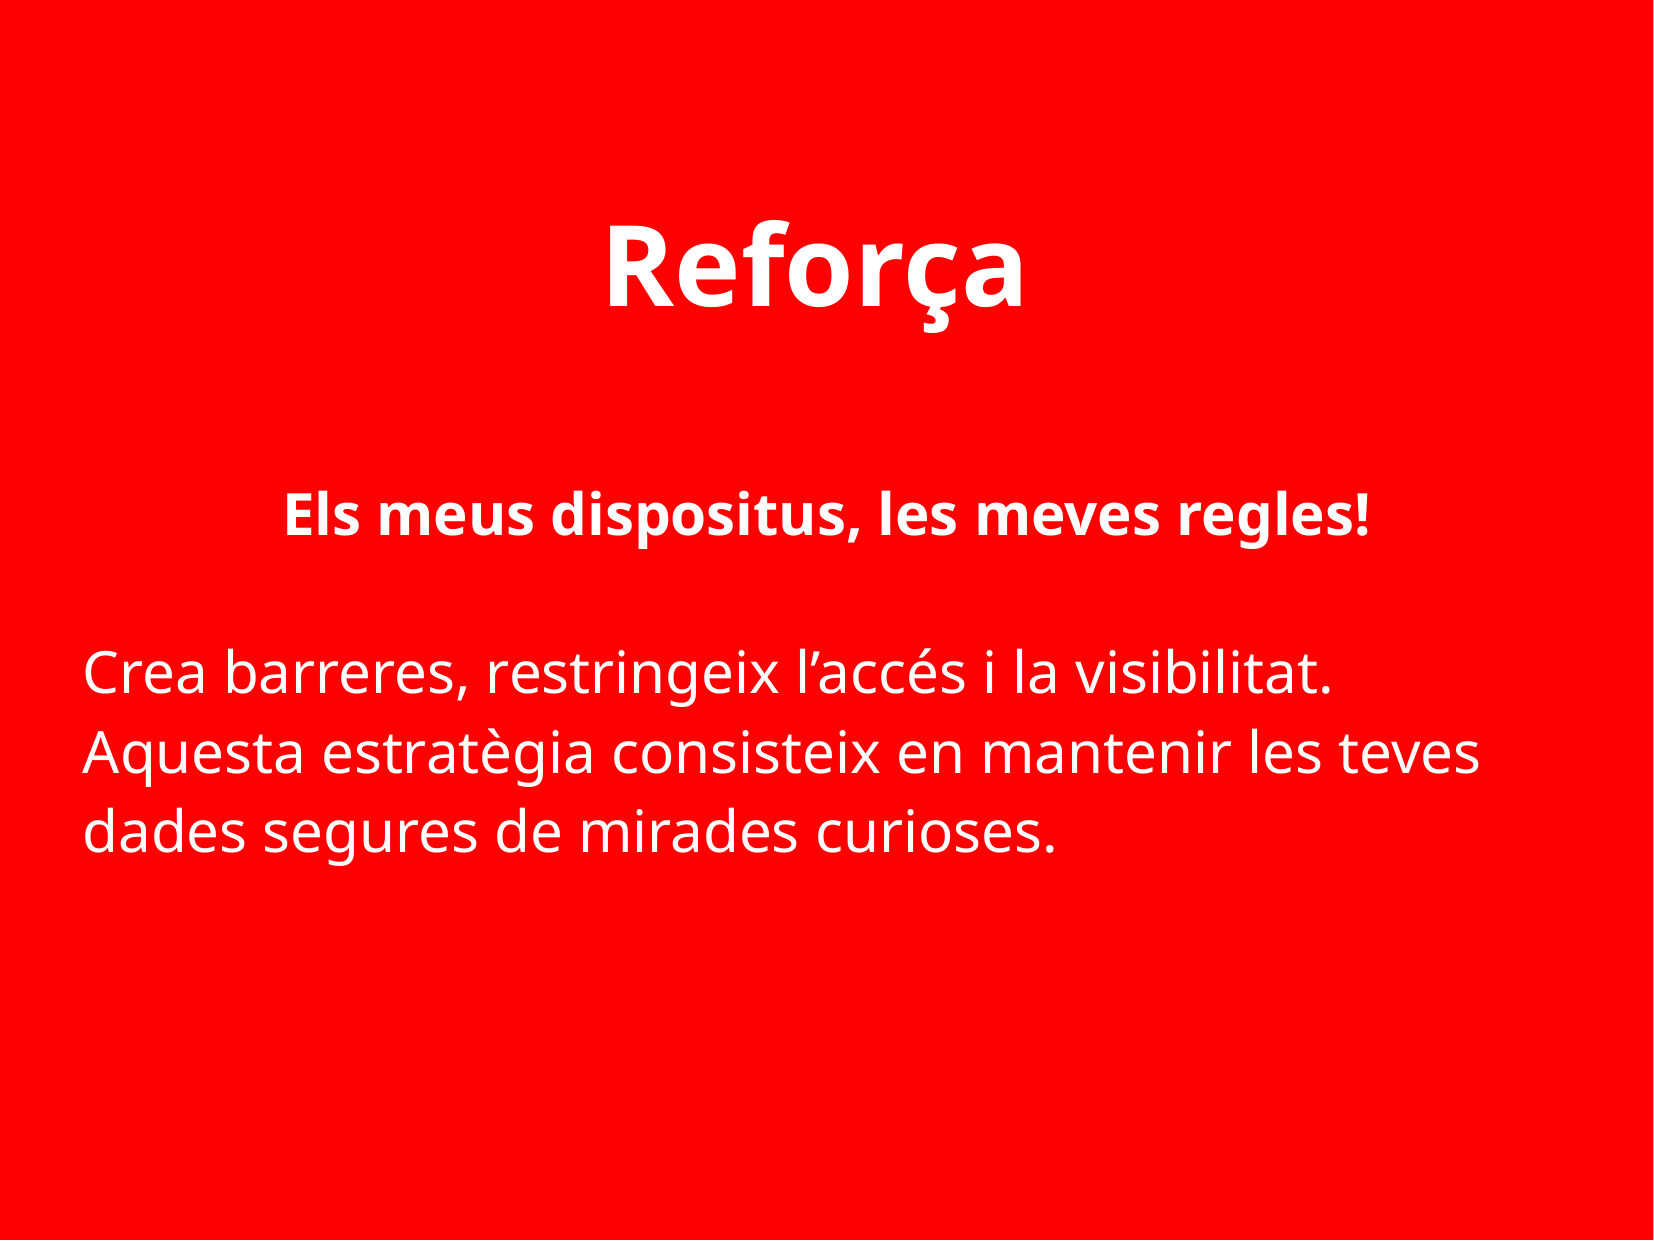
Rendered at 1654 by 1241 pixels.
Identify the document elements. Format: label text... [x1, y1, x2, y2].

subtitle Els meus dispositus, les meves regles! Crea barreres, restringeix l’accés i la visibilitat. Aquesta estratègia consisteix en mantenir les teves dades segures de mirades curioses. [82, 391, 1571, 1111]
title Reforça [70, 159, 1560, 367]
